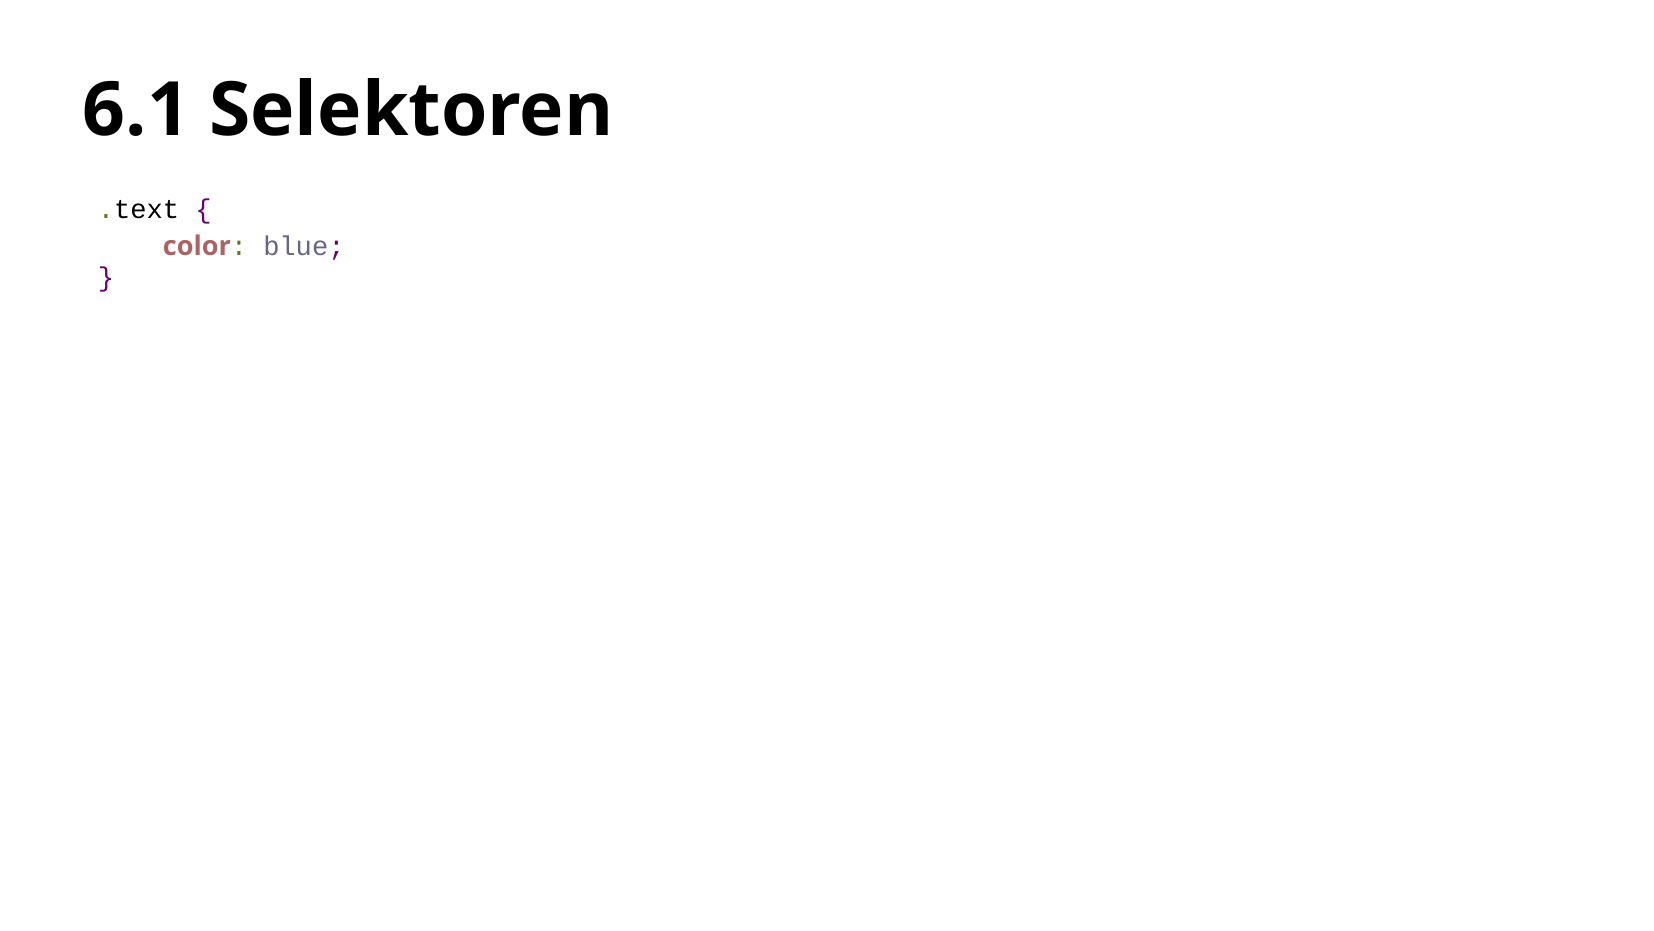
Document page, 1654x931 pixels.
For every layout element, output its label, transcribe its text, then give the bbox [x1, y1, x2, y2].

title 6.1 Selektoren [82, 59, 1571, 154]
text_box .text { color: blue; } [83, 188, 1536, 815]
